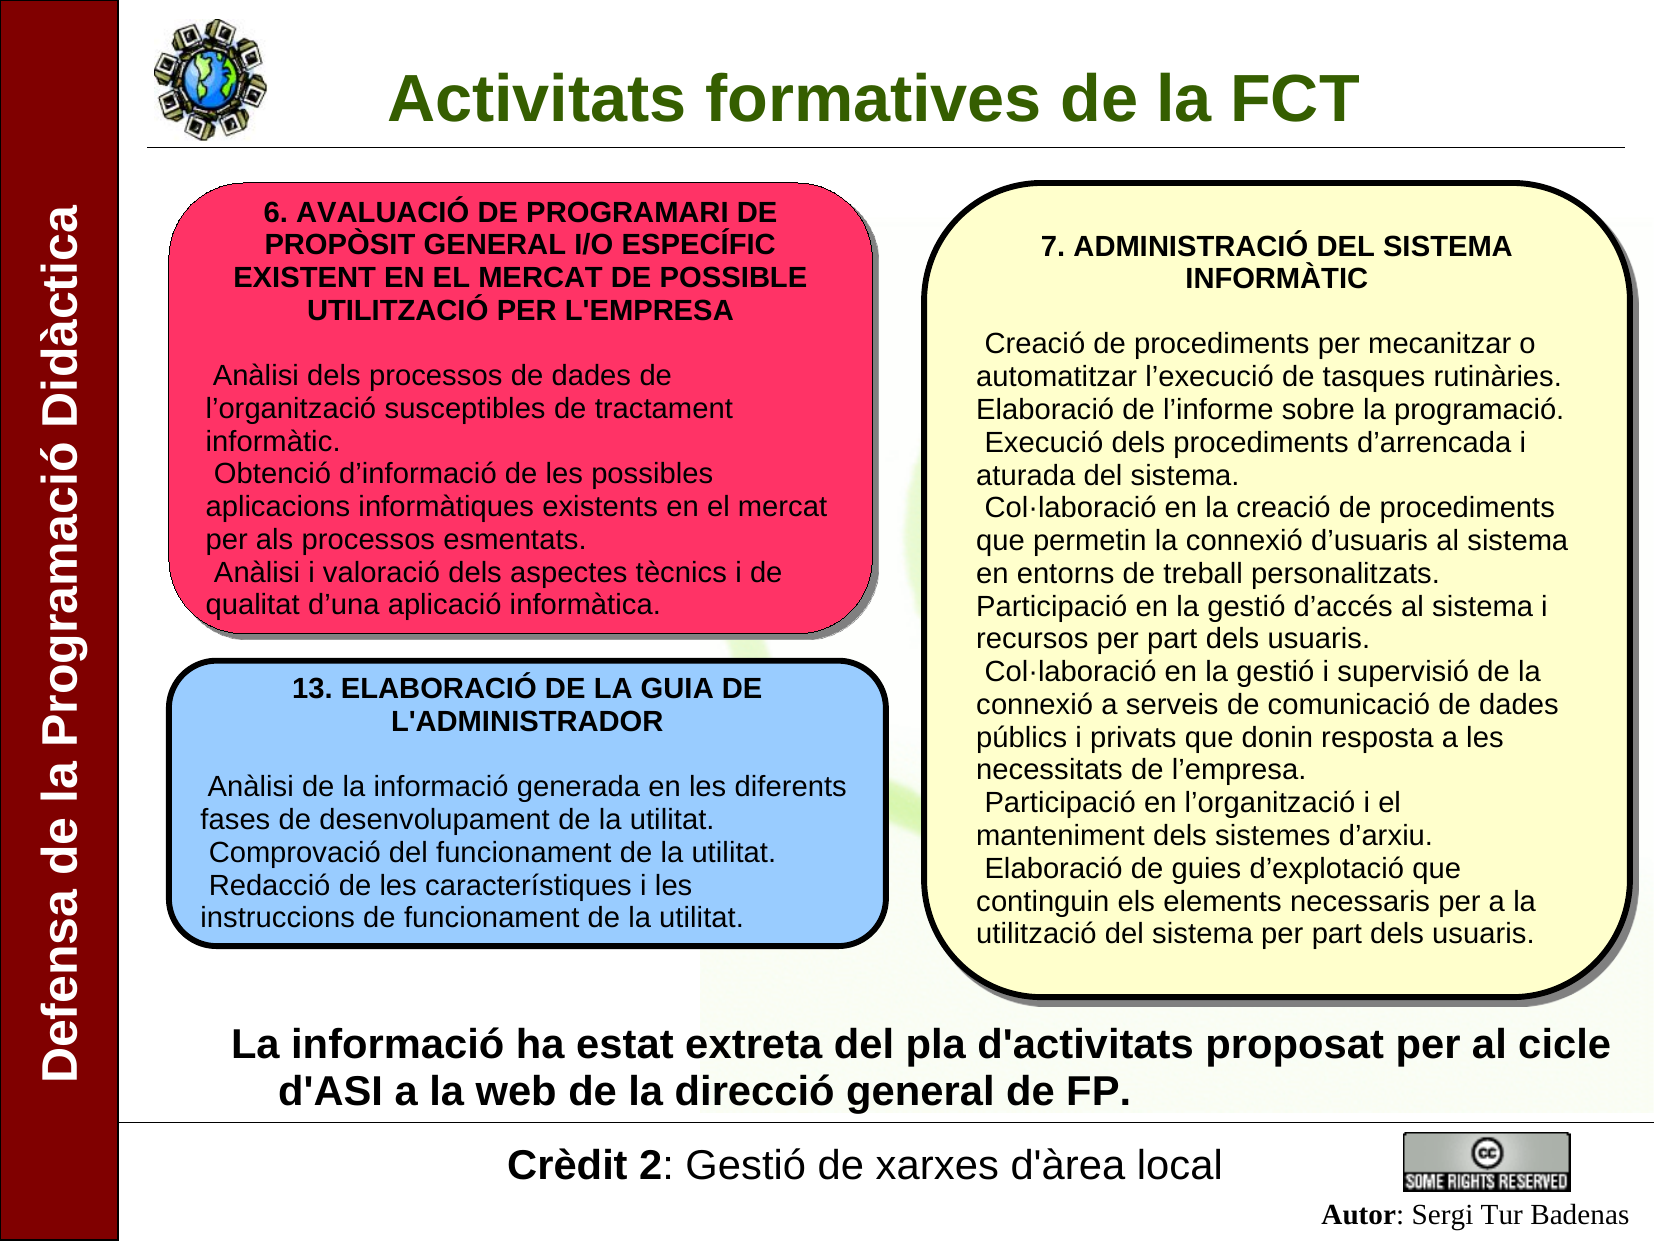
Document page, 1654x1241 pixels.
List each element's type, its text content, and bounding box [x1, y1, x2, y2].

picture [154, 19, 268, 49]
picture [1403, 1132, 1571, 1192]
list La informació ha estat extreta del pla d'activitats proposat per al cicle d'ASI a la web de la direcció general de FP. [136, 1021, 1625, 1130]
picture [700, 217, 1654, 1113]
title Activitats formatives de la FCT [129, 49, 1619, 148]
text_box 13. ELABORACIÓ DE LA GUIA DE L'ADMINISTRADOR Anàlisi de la informació generada en les diferents fases de desenvolupament de la utilitat. Comprovació del funcionament de la utilitat. Redacció de les característiques i les instruccions de funcionament de la utilitat. [168, 660, 886, 947]
text_box 6. AVALUACIÓ DE PROGRAMARI DE PROPÒSIT GENERAL I/O ESPECÍFIC EXISTENT EN EL MERCAT DE POSSIBLE UTILITZACIÓ PER L'EMPRESA Anàlisi dels processos de dades de l’organització susceptibles de tractament informàtic. Obtenció d’informació de les possibles aplicacions informàtiques existents en el mercat per als processos esmentats. Anàlisi i valoració dels aspectes tècnics i de qualitat d’una aplicació informàtica. [168, 182, 873, 634]
text_box 7. ADMINISTRACIÓ DEL SISTEMA INFORMÀTIC Creació de procediments per mecanitzar o automatitzar l’execució de tasques rutinàries. Elaboració de l’informe sobre la programació. Execució dels procediments d’arrencada i aturada del sistema. Col·laboració en la creació de procediments que permetin la connexió d’usuaris al sistema en entorns de treball personalitzats. Participació en la gestió d’accés al sistema i recursos per part dels usuaris. Col·laboració en la gestió i supervisió de la connexió a serveis de comunicació de dades públics i privats que donin resposta a les necessitats de l’empresa. Participació en l’organització i el manteniment dels sistemes d’arxiu. Elaboració de guies d’explotació que continguin els elements necessaris per a la utilització del sistema per part dels usuaris. [924, 182, 1630, 998]
